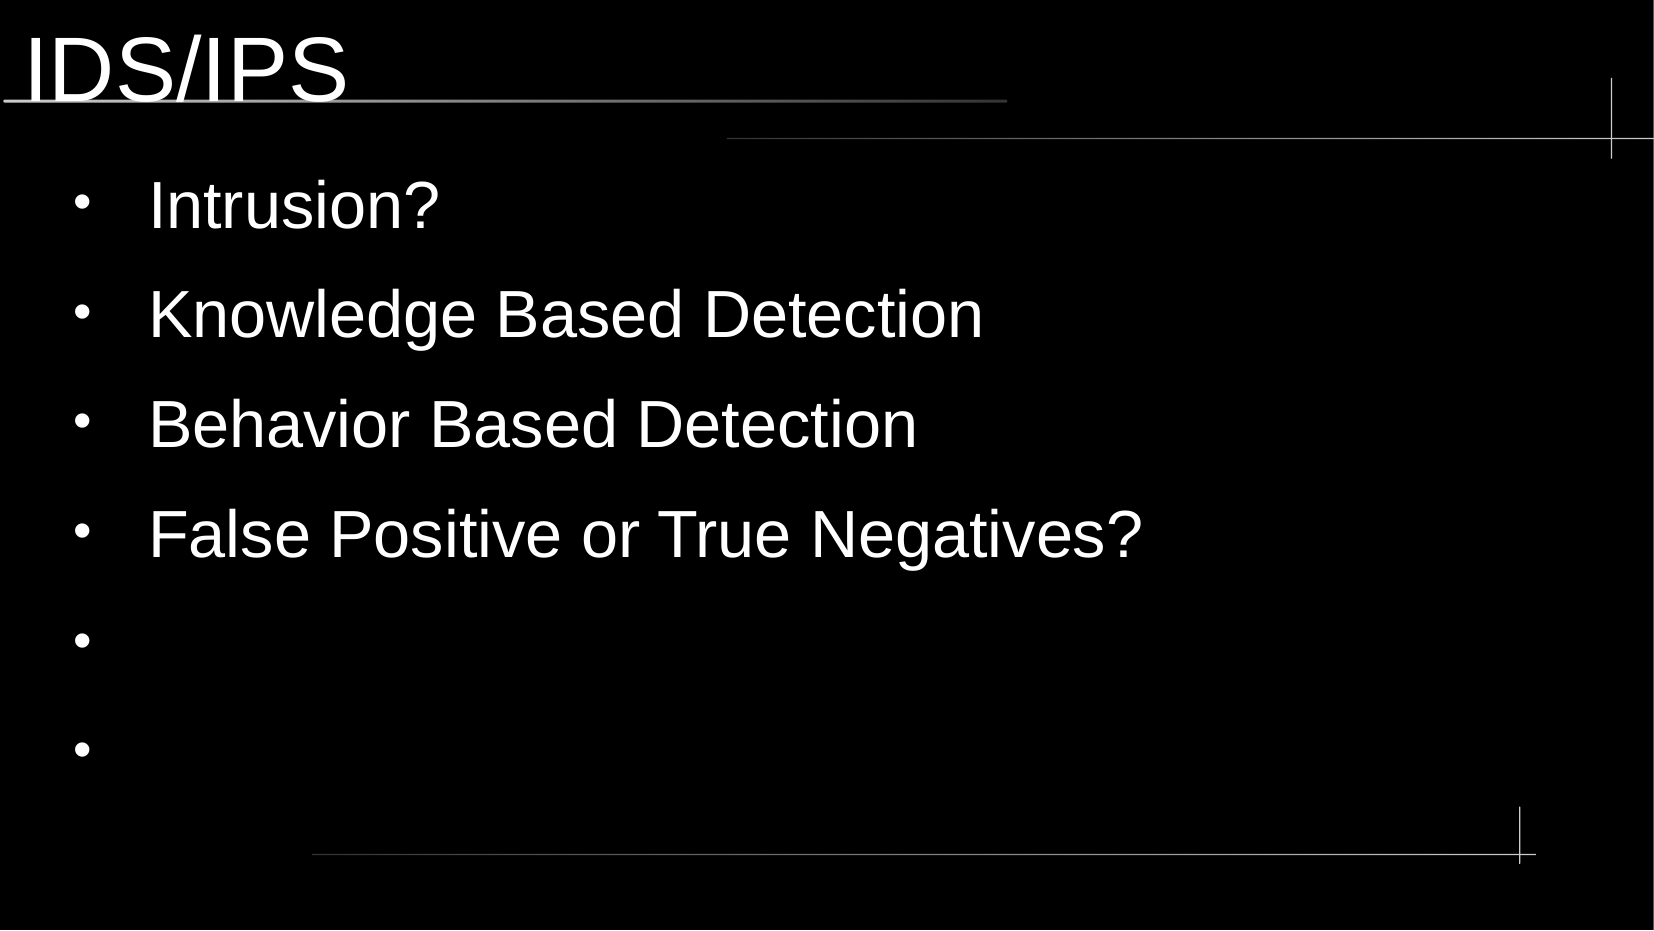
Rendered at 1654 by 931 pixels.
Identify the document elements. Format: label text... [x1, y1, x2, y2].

title IDS/IPS [23, 9, 1589, 121]
list Intrusion? Knowledge Based Detection Behavior Based Detection False Positive or True Negatives? [73, 161, 1562, 931]
